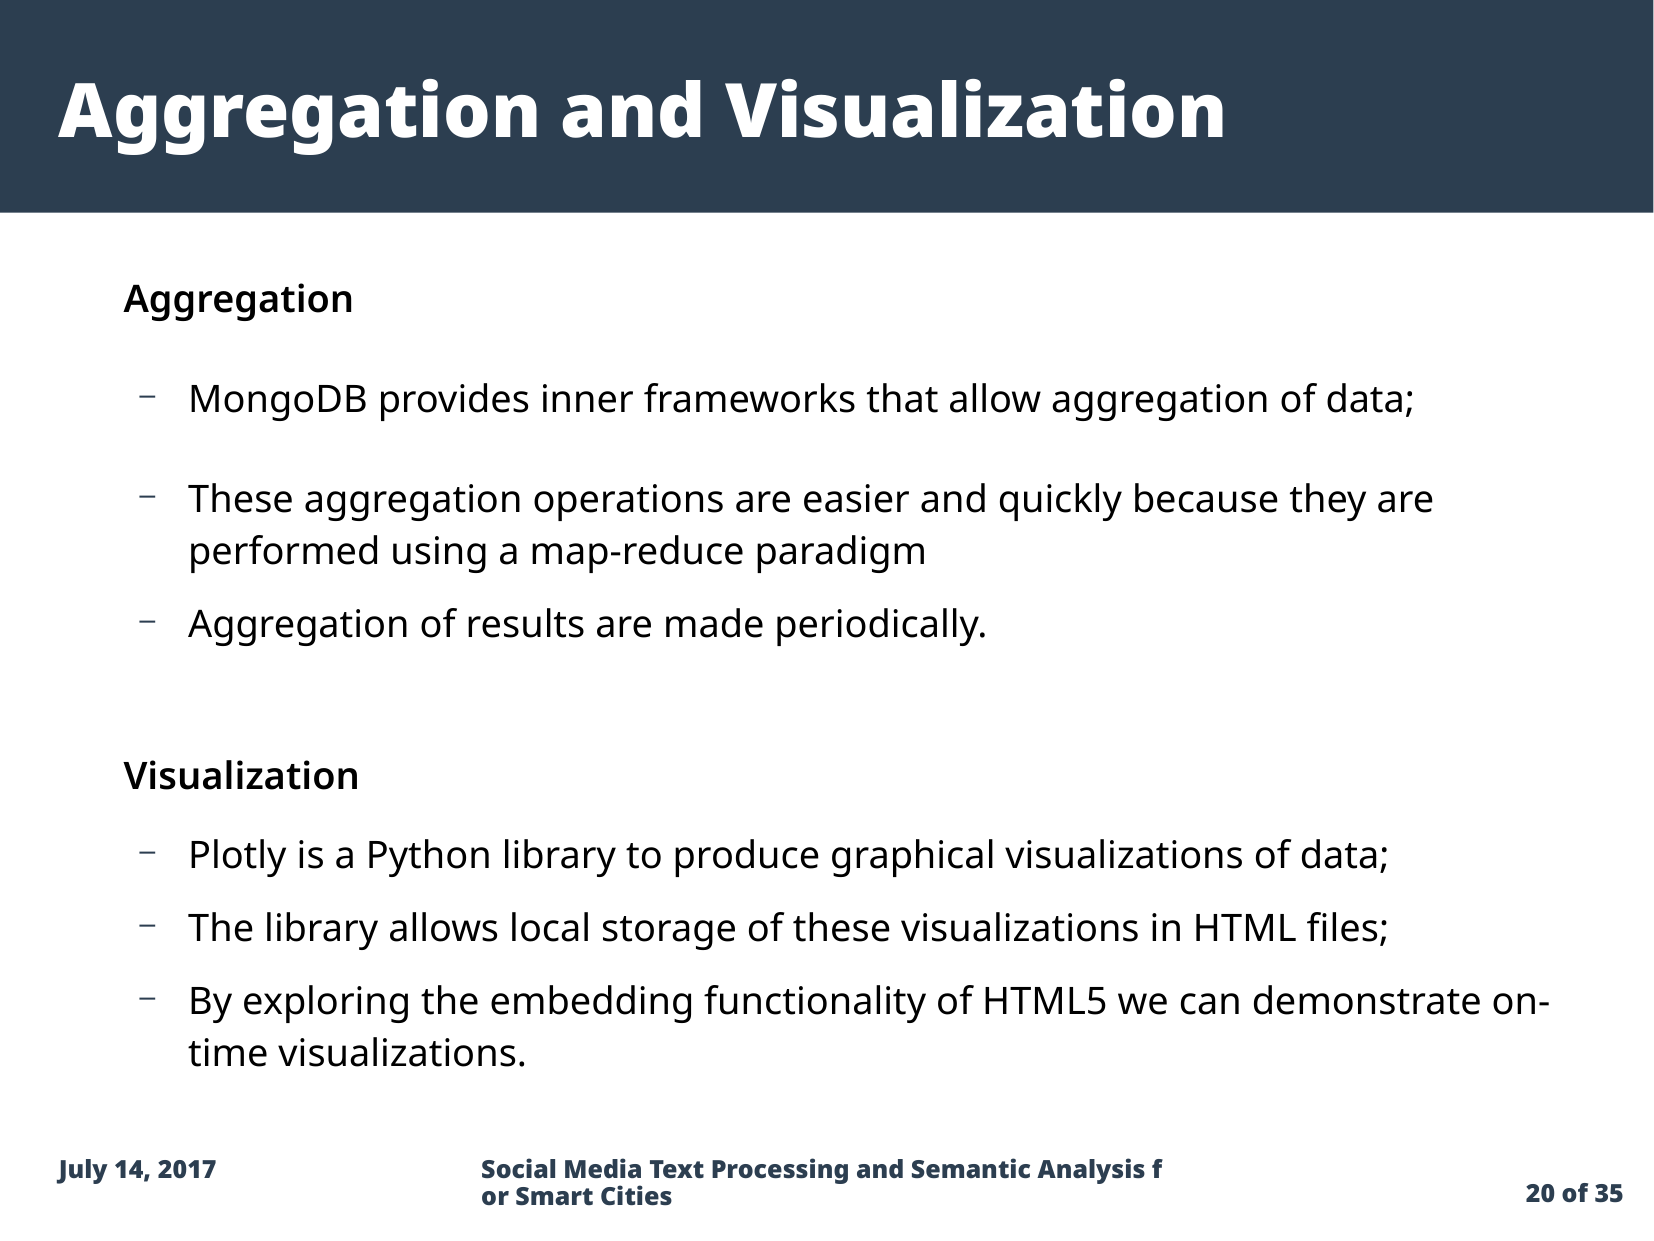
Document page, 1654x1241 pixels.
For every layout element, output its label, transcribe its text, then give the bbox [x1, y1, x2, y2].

title Aggregation and Visualization [59, 29, 1595, 187]
list Aggregation MongoDB provides inner frameworks that allow aggregation of data; These aggregation operations are easier and quickly because they are performed using a map-reduce paradigm Aggregation of results are made periodically. Visualization Plotly is a Python library to produce graphical visualizations of data; The library allows local storage of these visualizations in HTML files; By exploring the embedding functionality of HTML5 we can demonstrate on-time visualizations. [59, 271, 1571, 1087]
